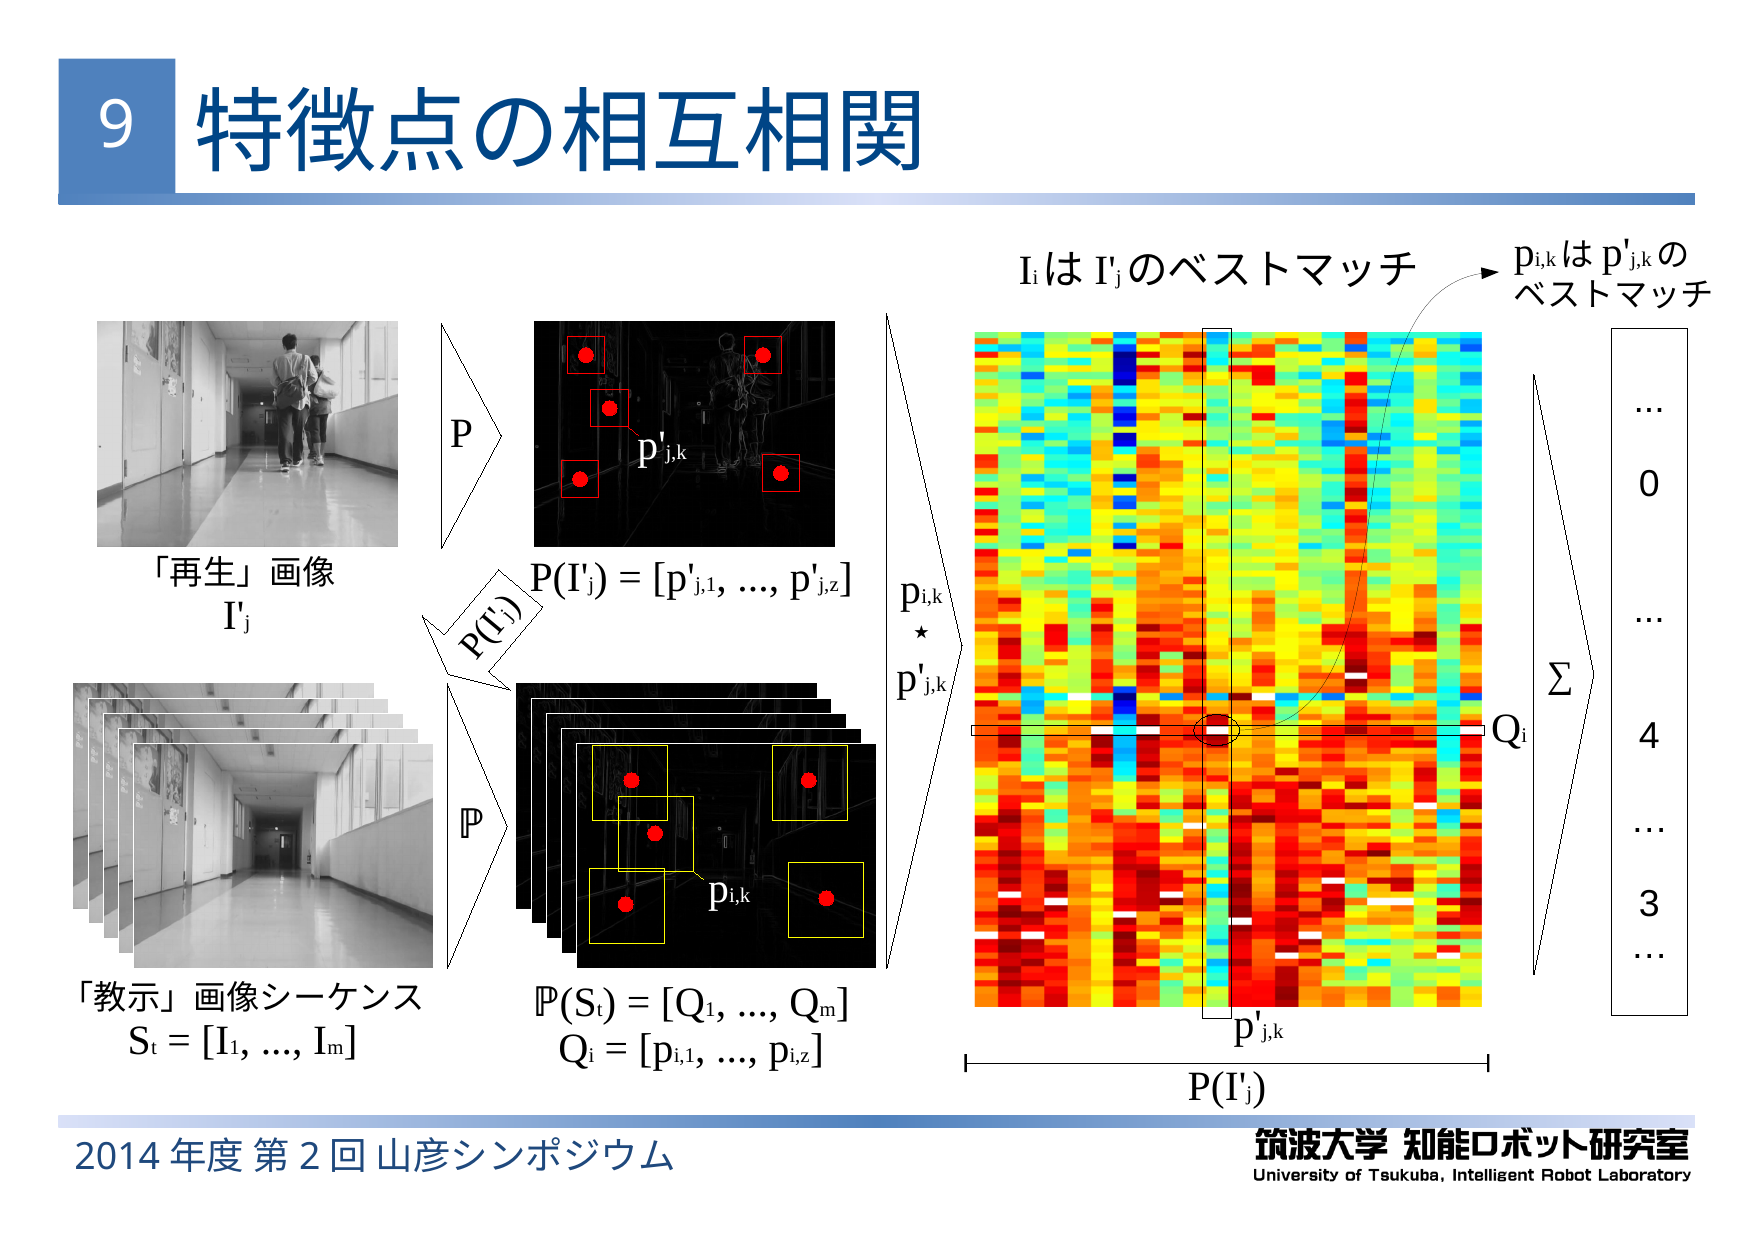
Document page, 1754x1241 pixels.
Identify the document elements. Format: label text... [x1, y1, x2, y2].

picture [1203, 726, 1231, 735]
picture [974, 726, 1202, 735]
title 特徴点の相互相関 [193, 61, 1651, 205]
text_box [755, 347, 771, 363]
text_box [578, 347, 594, 363]
text_box ℙ [440, 793, 502, 855]
picture [1462, 374, 1482, 378]
text_box p'j,k [622, 415, 703, 477]
text_box ... 0 ... 4 … 3 … [1611, 328, 1688, 1016]
text_box 「教示」画像シーケンス St = [I1, ..., Im] [45, 971, 441, 1072]
text_box pi,k ⭑ p'j,k [881, 558, 962, 709]
text_box P [434, 403, 488, 465]
text_box Qi [1534, 704, 1542, 760]
text_box [572, 471, 588, 487]
picture [974, 331, 1202, 725]
picture [1239, 726, 1476, 735]
text_box [801, 772, 817, 788]
text_box 「再生」画像 I'j [122, 546, 352, 647]
picture [1232, 726, 1265, 735]
picture [1203, 331, 1231, 725]
picture [73, 683, 434, 969]
picture [1252, 1127, 1691, 1182]
picture [1203, 736, 1231, 1007]
text_box P(I'j) = [p'j,1, ..., p'j,z] [514, 546, 868, 608]
picture [1277, 331, 1482, 725]
text_box [618, 896, 634, 912]
text_box ∑ [1532, 646, 1589, 704]
picture [1232, 331, 1409, 725]
text_box p'j,k [1218, 993, 1299, 1056]
text_box ℙ(St) = [Q1, ..., Qm] Qi = [pi,1, ..., pi,z] [515, 971, 867, 1080]
text_box [647, 825, 663, 841]
text_box pi,k [693, 858, 774, 920]
picture [97, 321, 398, 547]
text_box pi,kはp'j,kの ベストマッチ [1499, 221, 1729, 323]
picture [534, 321, 835, 546]
picture [974, 736, 1202, 1007]
text_box [623, 772, 640, 788]
text_box [818, 890, 834, 906]
text_box Qi [1476, 697, 1533, 760]
picture [1232, 736, 1482, 1007]
text_box IiはI'jのベストマッチ [1004, 238, 1434, 303]
text_box P(I'j) [422, 569, 543, 691]
text_box [773, 465, 789, 481]
text_box [602, 400, 618, 416]
picture [516, 683, 877, 969]
